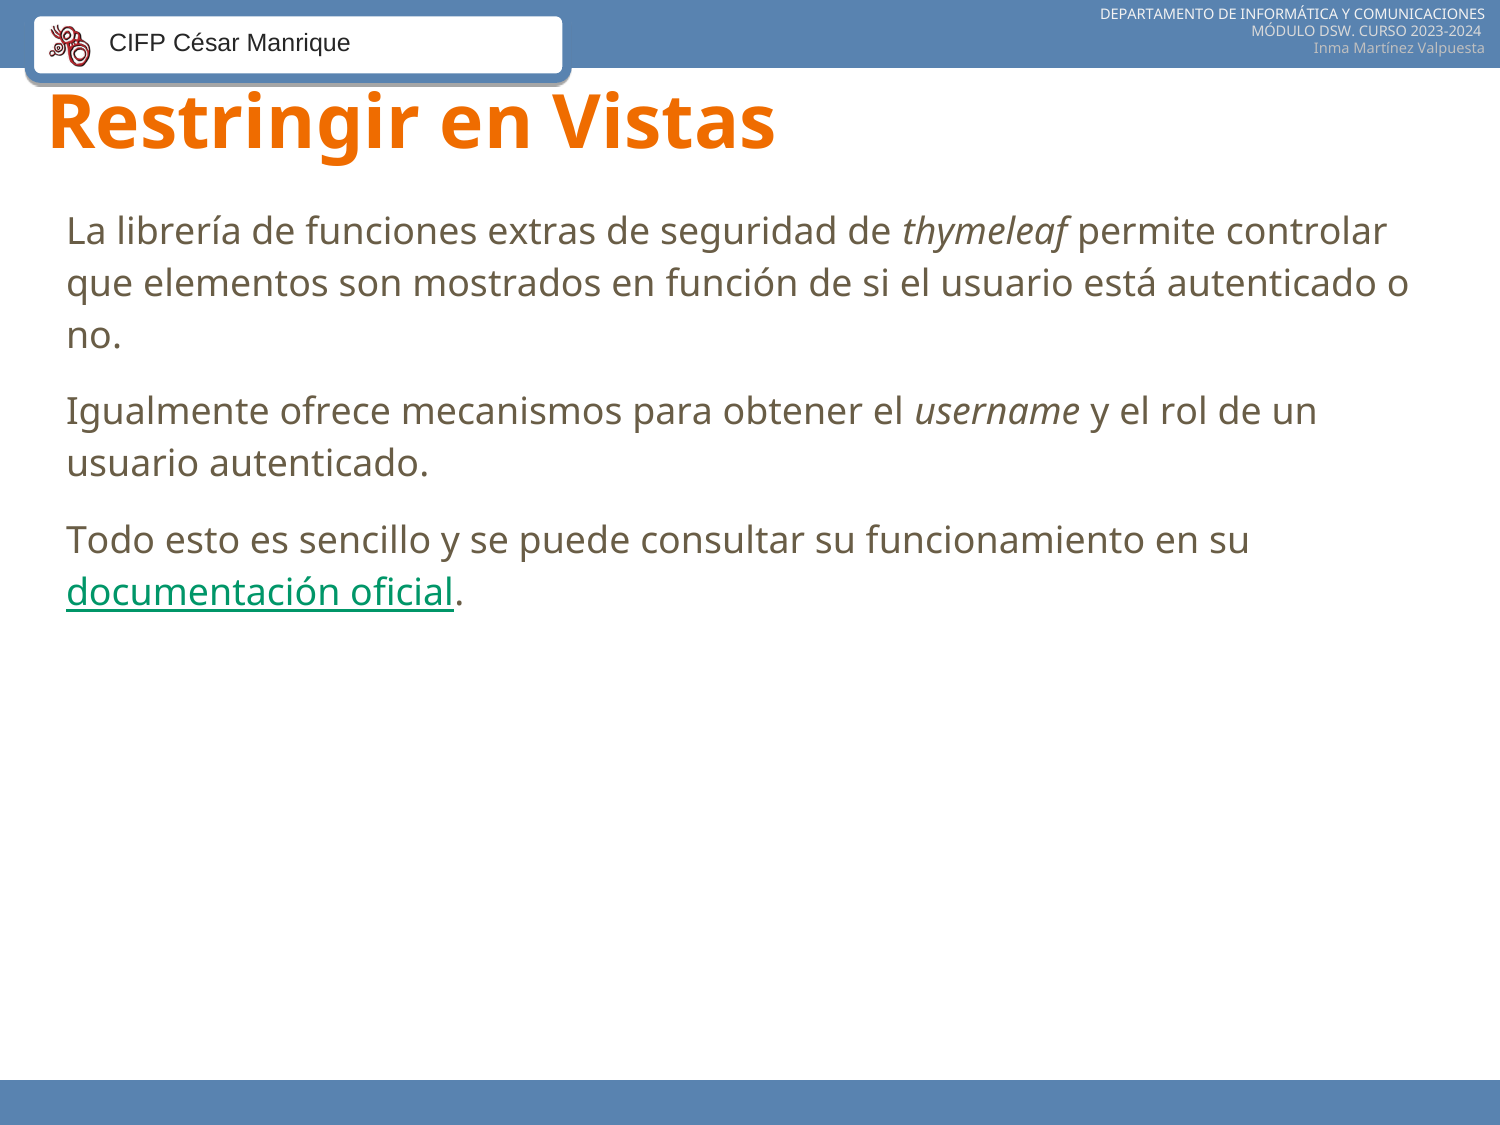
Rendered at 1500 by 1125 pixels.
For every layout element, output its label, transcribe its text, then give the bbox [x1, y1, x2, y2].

title Restringir en Vistas [31, 59, 1430, 214]
list La librería de funciones extras de seguridad de thymeleaf permite controlar que elementos son mostrados en función de si el usuario está autenticado o no. Igualmente ofrece mecanismos para obtener el username y el rol de un usuario autenticado. Todo esto es sencillo y se puede consultar su funcionamiento en su documentación oficial. [51, 185, 1449, 1101]
picture [47, 23, 93, 59]
